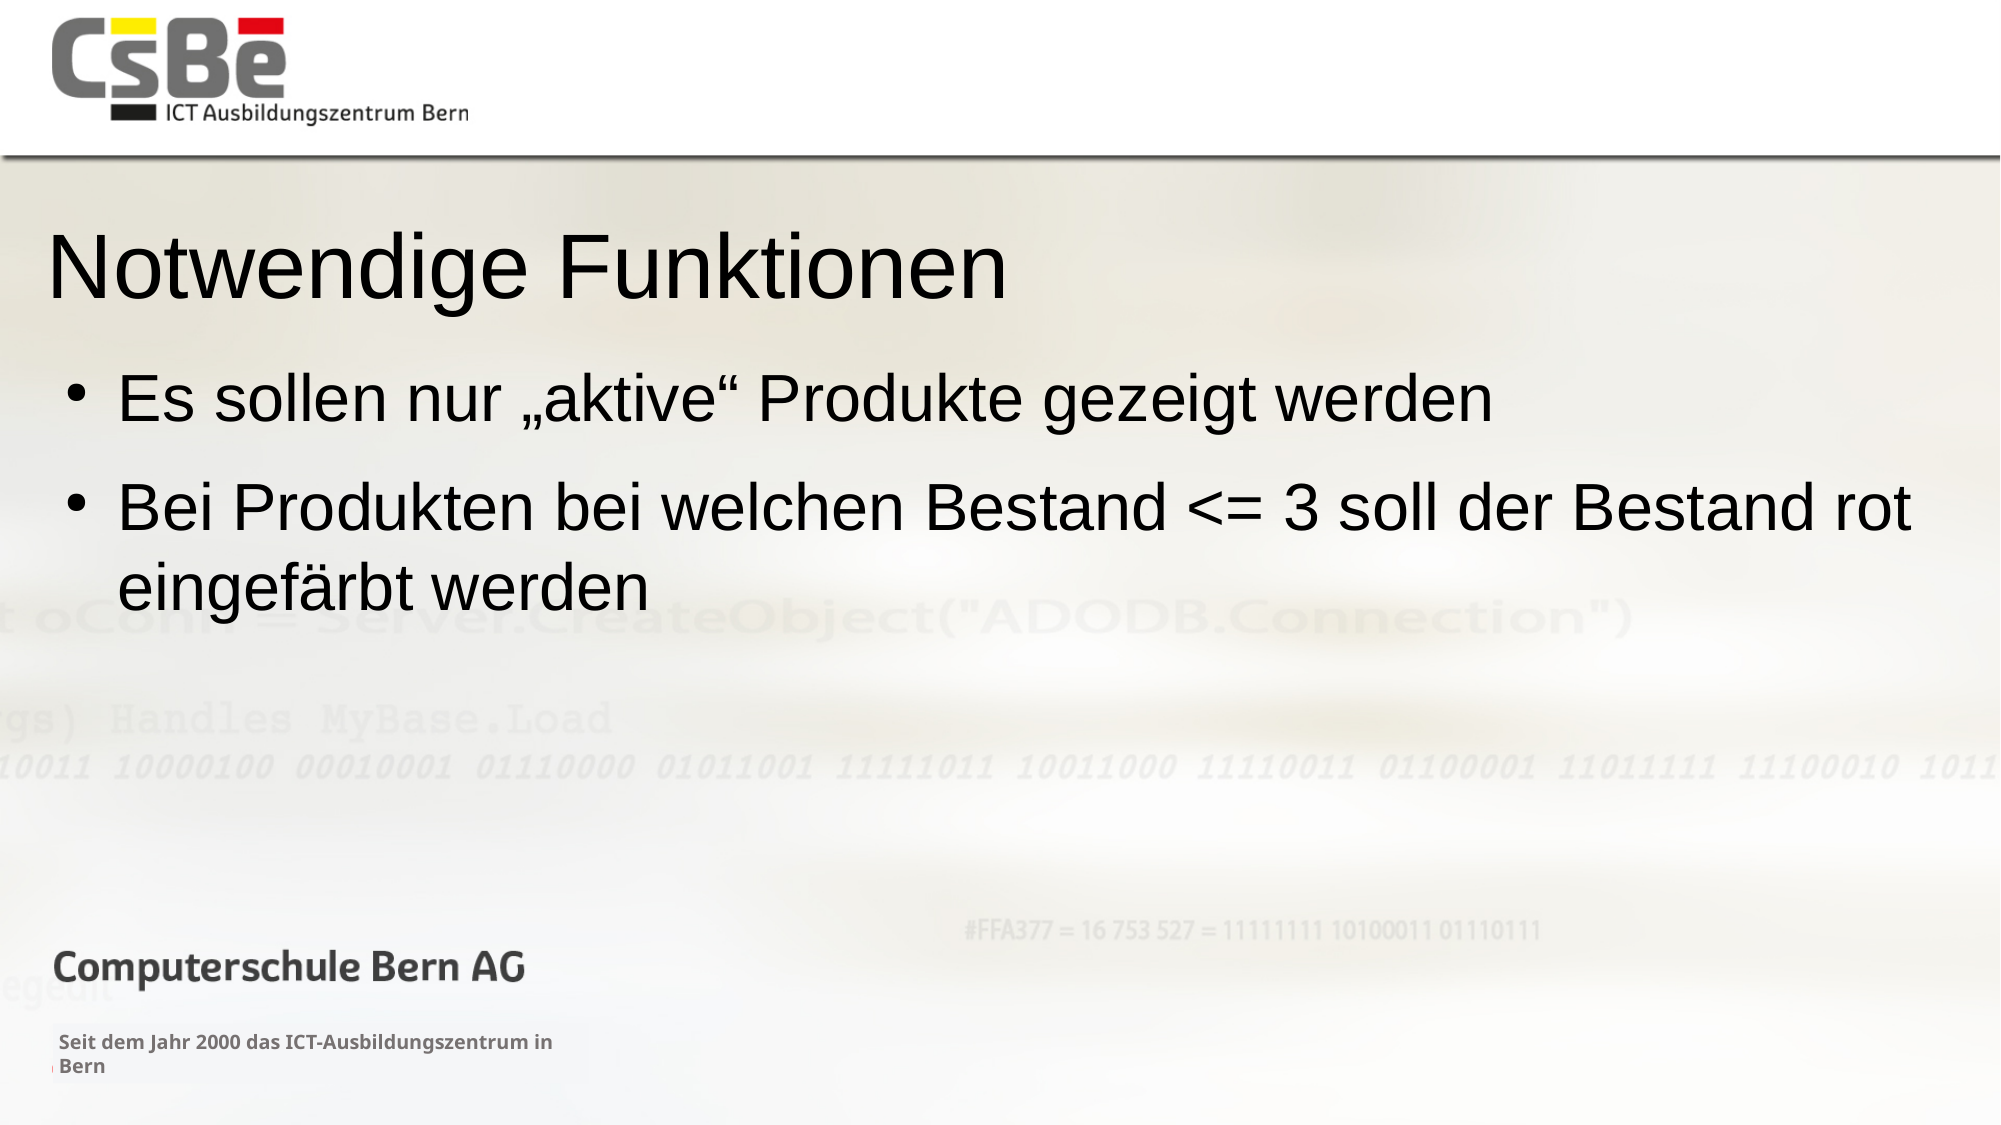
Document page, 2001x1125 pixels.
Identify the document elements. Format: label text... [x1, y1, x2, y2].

list Notwendige Funktionen [46, 206, 1920, 355]
picture [0, 0, 2001, 1125]
list Es sollen nur „aktive“ Produkte gezeigt werden Bei Produkten bei welchen Bestand <= 3 soll der Bestand rot eingefärbt werden [46, 355, 1920, 886]
